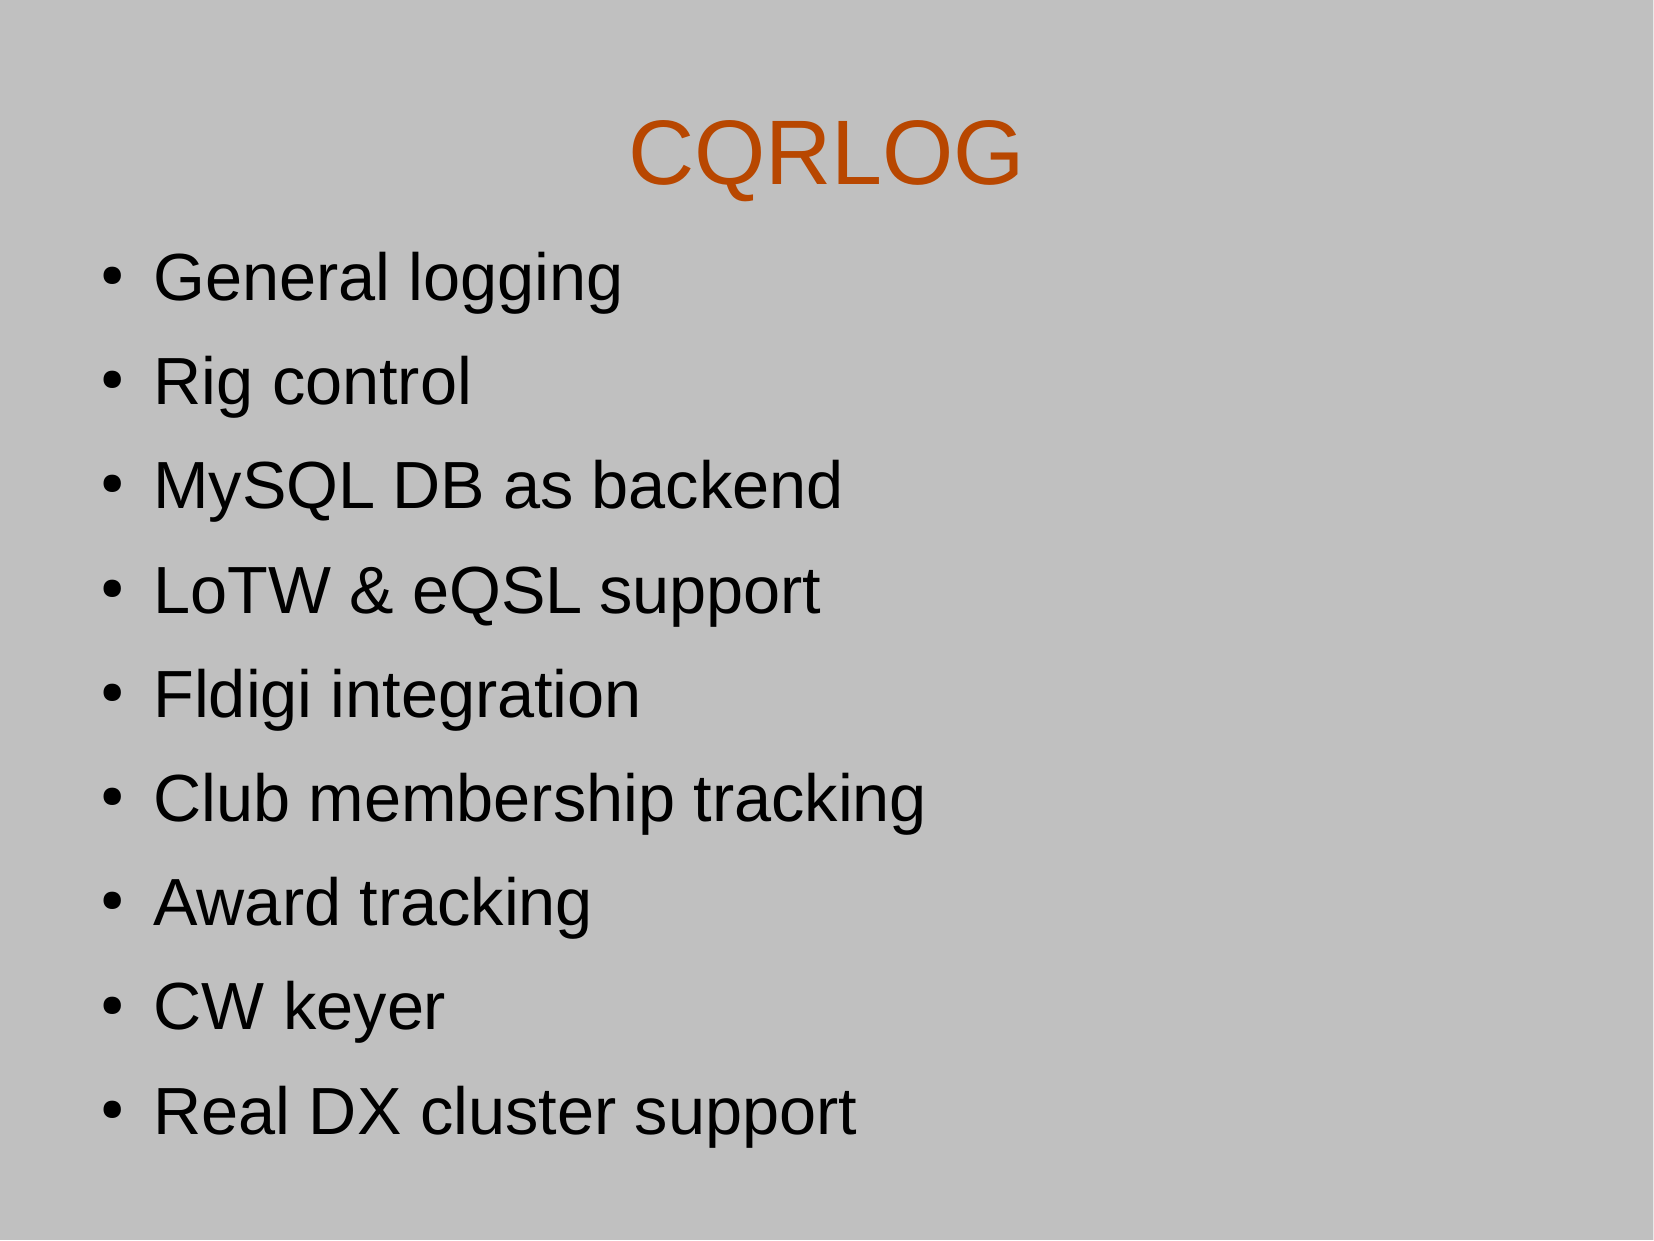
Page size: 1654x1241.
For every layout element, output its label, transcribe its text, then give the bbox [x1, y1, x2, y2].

title CQRLOG [82, 49, 1571, 257]
list General logging Rig control MySQL DB as backend LoTW & eQSL support Fldigi integration Club membership tracking Award tracking CW keyer Real DX cluster support [82, 240, 1538, 1156]
